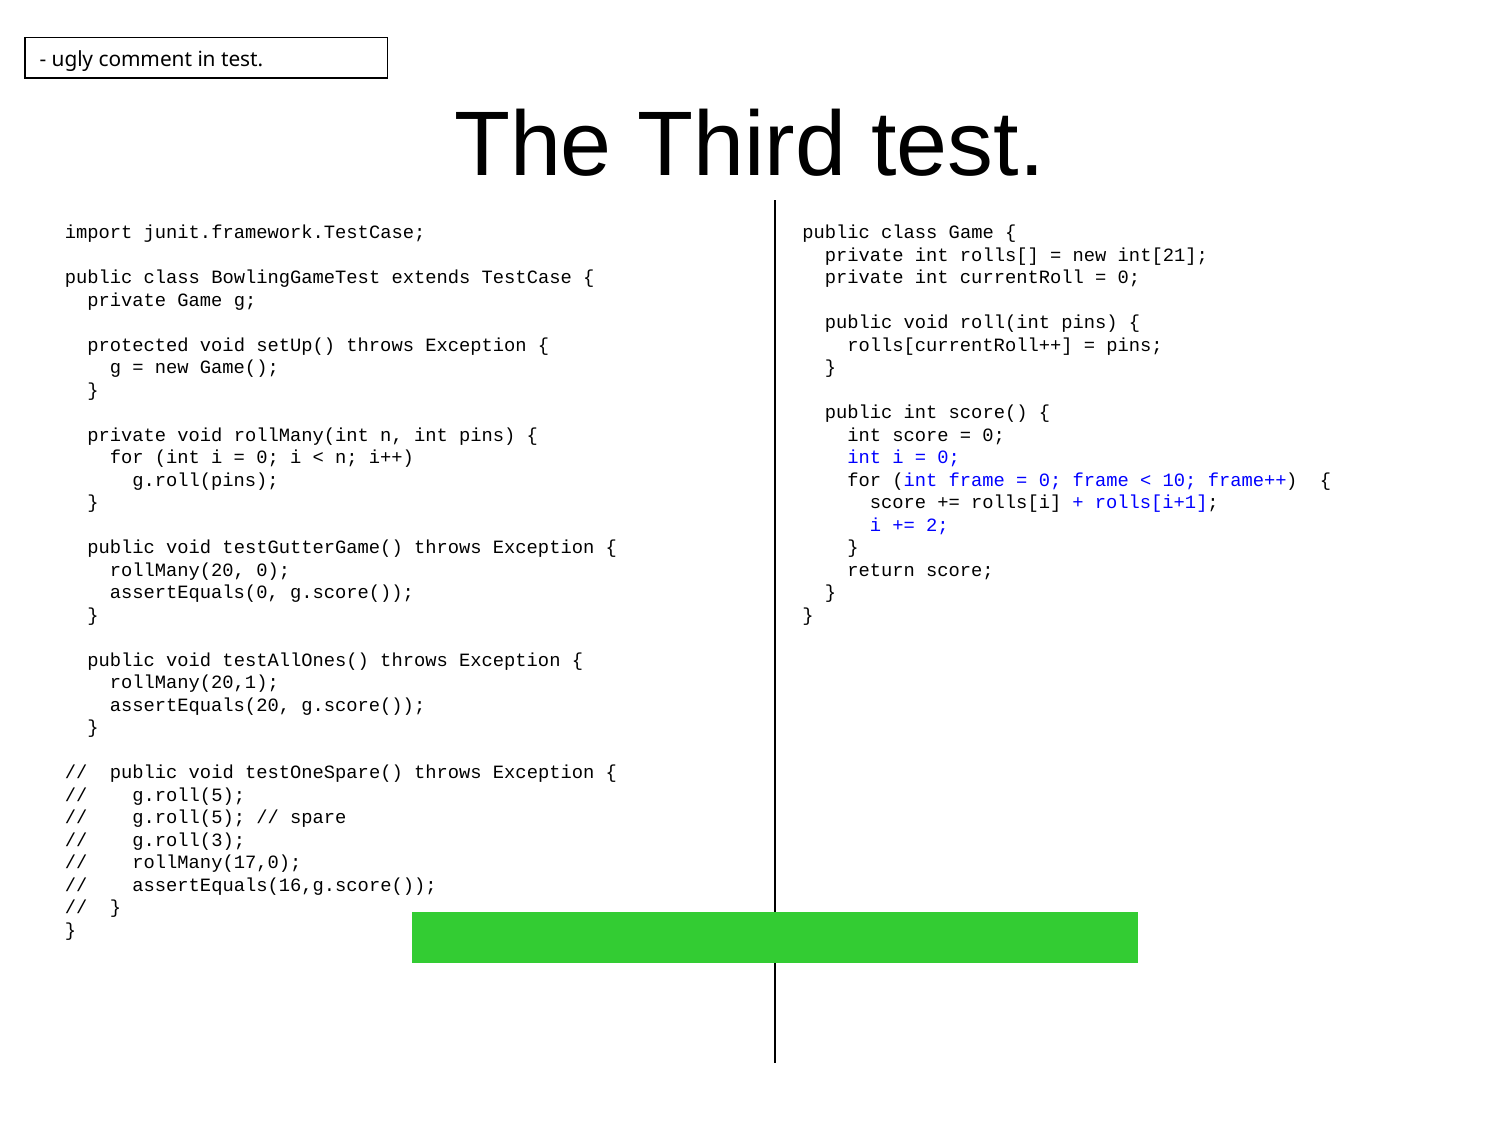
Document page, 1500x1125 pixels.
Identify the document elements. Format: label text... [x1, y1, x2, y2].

title The Third test. [75, 45, 1426, 233]
text_box [412, 912, 1138, 963]
text_box - ugly comment in test. [24, 37, 388, 78]
text_box public class Game { private int rolls[] = new int[21]; private int currentRoll = 0; public void roll(int pins) { rolls[currentRoll++] = pins; } public int score() { int score = 0; int i = 0; for (int frame = 0; frame < 10; frame++) { score += rolls[i] + rolls[i+1]; i += 2; } return score; } } [787, 212, 1451, 633]
text_box import junit.framework.TestCase; public class BowlingGameTest extends TestCase { private Game g; protected void setUp() throws Exception { g = new Game(); } private void rollMany(int n, int pins) { for (int i = 0; i < n; i++) g.roll(pins); } public void testGutterGame() throws Exception { rollMany(20, 0); assertEquals(0, g.score()); } public void testAllOnes() throws Exception { rollMany(20,1); assertEquals(20, g.score()); } // public void testOneSpare() throws Exception { // g.roll(5); // g.roll(5); // spare // g.roll(3); // rollMany(17,0); // assertEquals(16,g.score()); // } } [50, 212, 713, 948]
